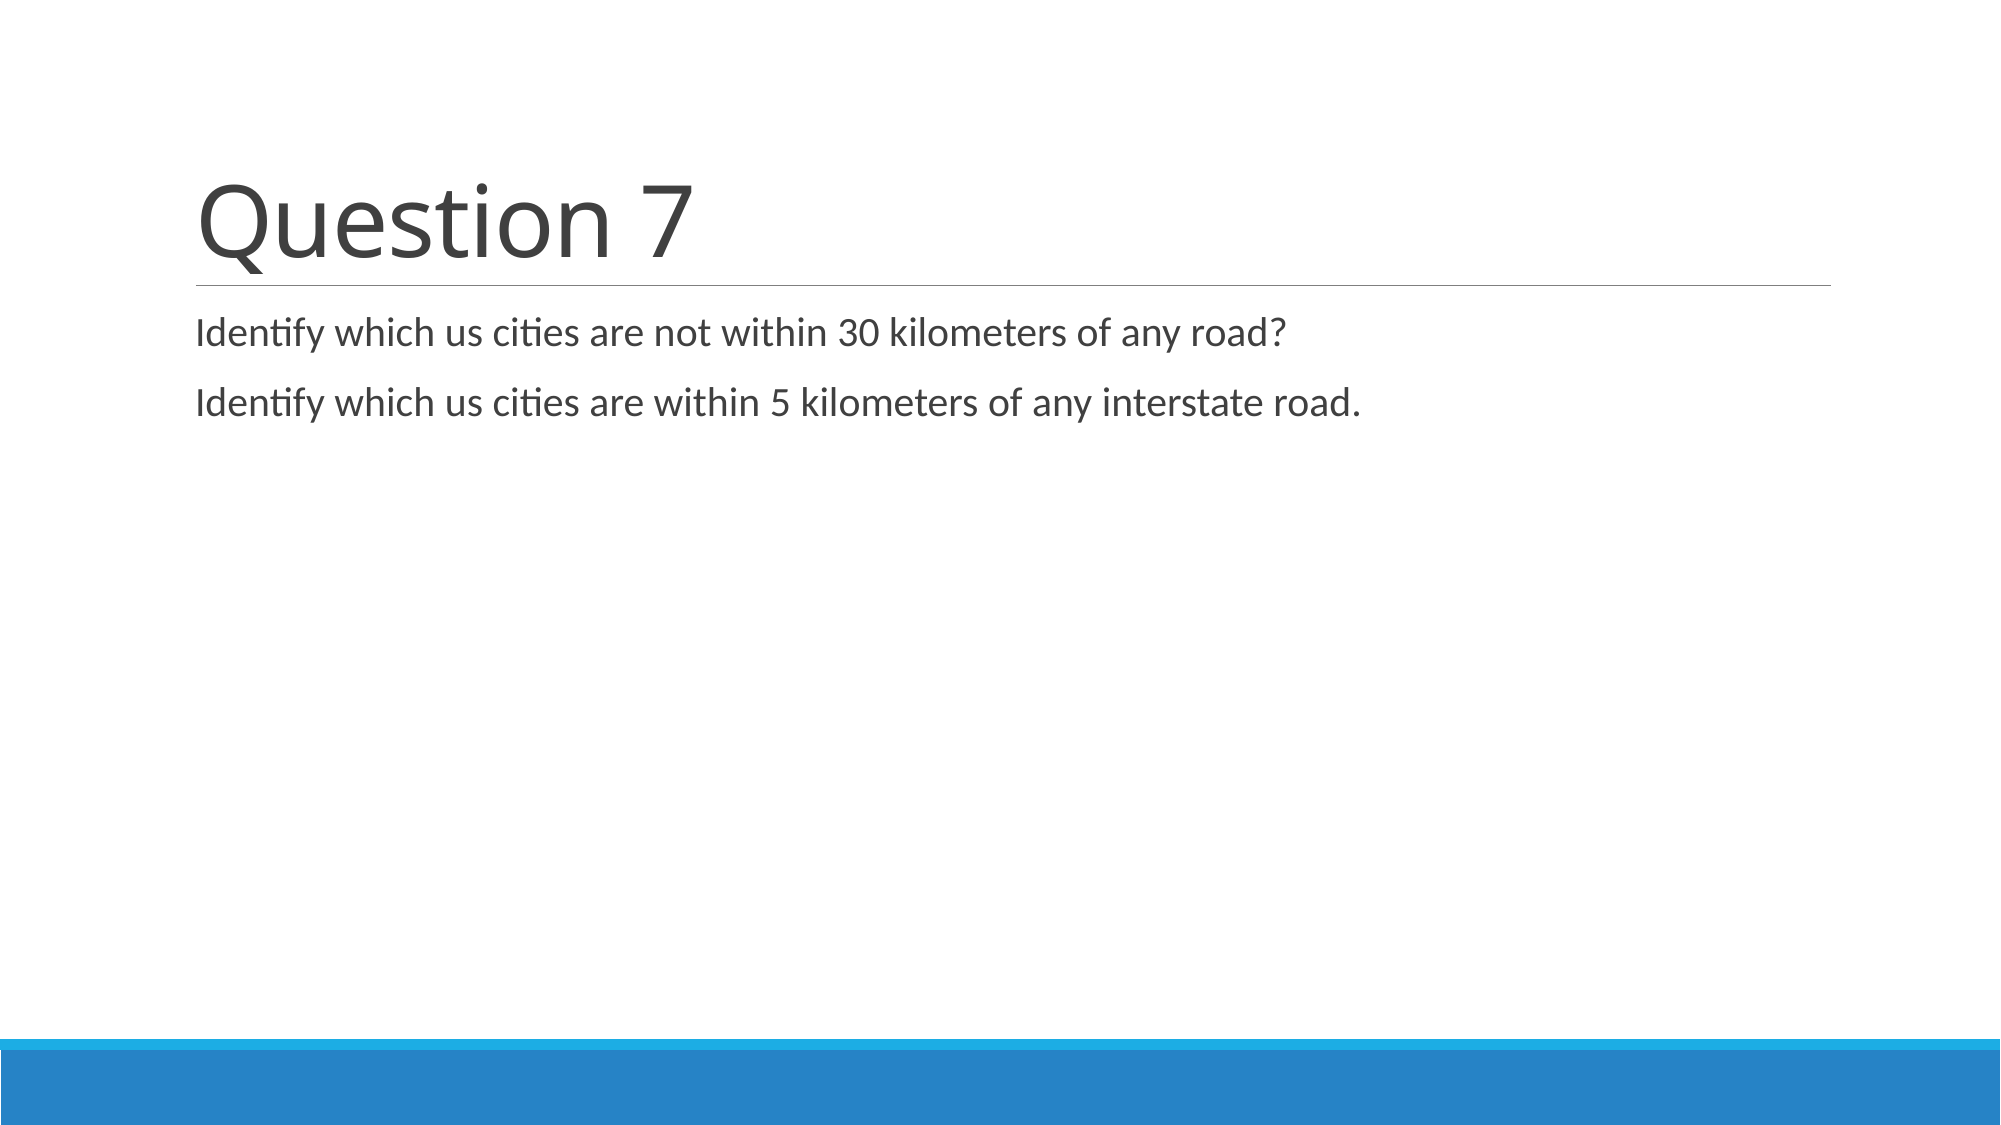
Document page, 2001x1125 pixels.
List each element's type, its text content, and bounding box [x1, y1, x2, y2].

title Question 7 [180, 47, 1831, 286]
list Identify which us cities are not within 30 kilometers of any road? Identify which us cities are within 5 kilometers of any interstate road. [180, 302, 1831, 963]
